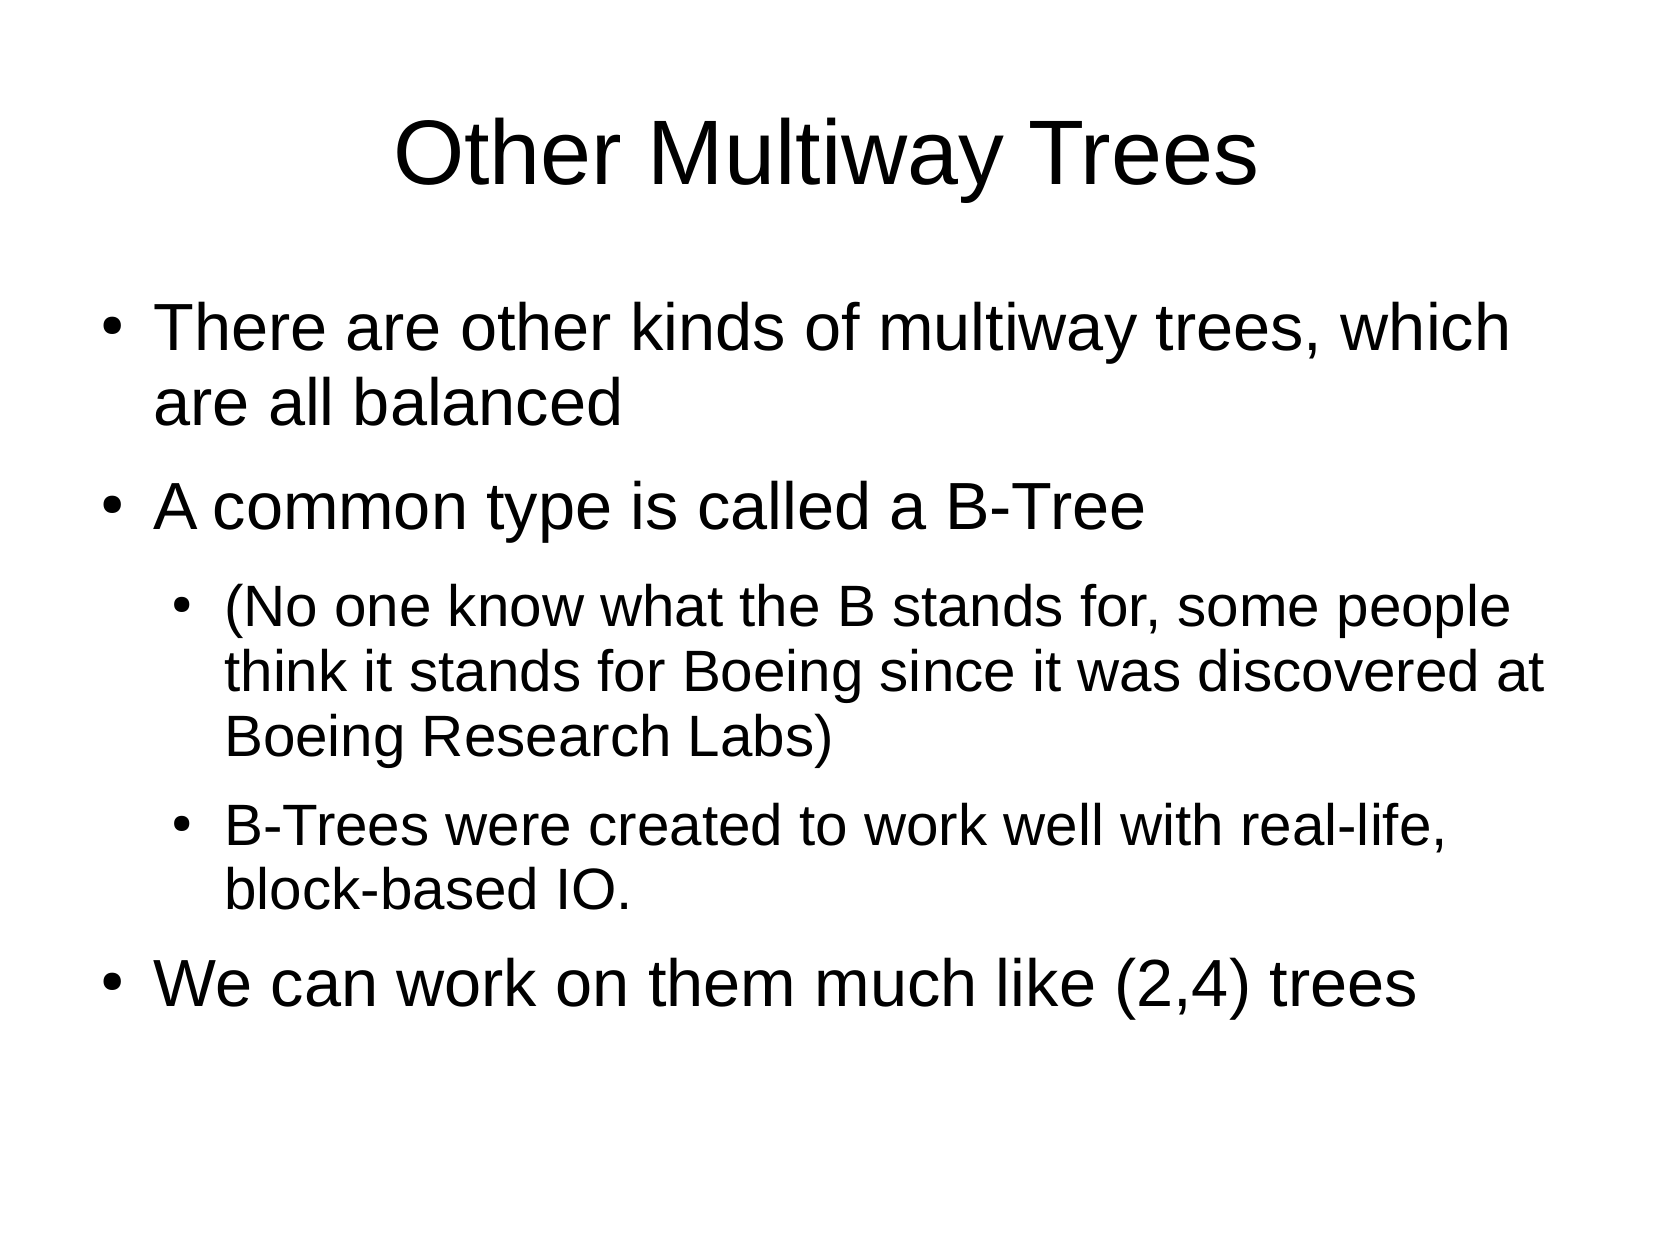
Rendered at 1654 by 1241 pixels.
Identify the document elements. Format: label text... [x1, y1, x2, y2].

title Other Multiway Trees [82, 49, 1571, 257]
list There are other kinds of multiway trees, which are all balanced A common type is called a B-Tree (No one know what the B stands for, some people think it stands for Boeing since it was discovered at Boeing Research Labs) B-Trees were created to work well with real-life, block-based IO. We can work on them much like (2,4) trees [82, 290, 1571, 1094]
